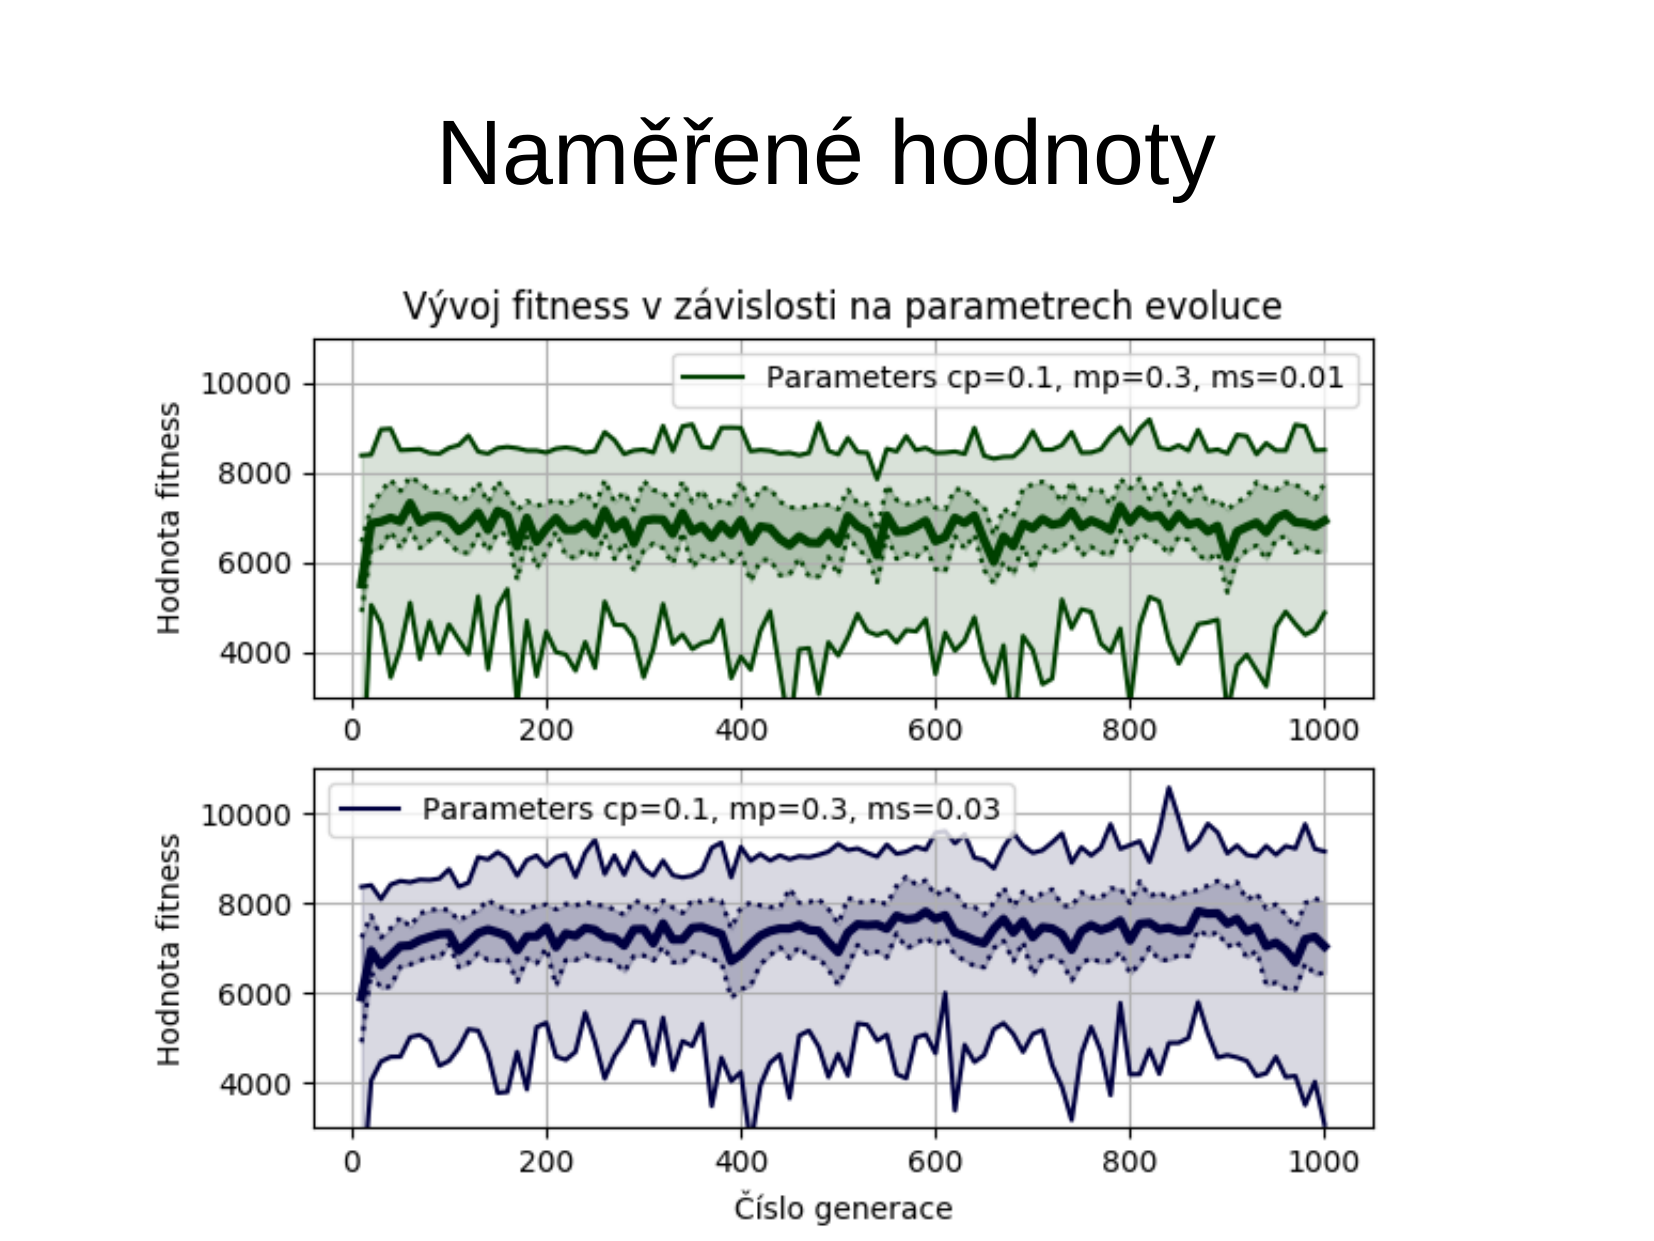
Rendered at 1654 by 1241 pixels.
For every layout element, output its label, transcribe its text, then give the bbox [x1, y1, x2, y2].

picture [143, 215, 1510, 1241]
title Naměřené hodnoty [82, 49, 1571, 257]
